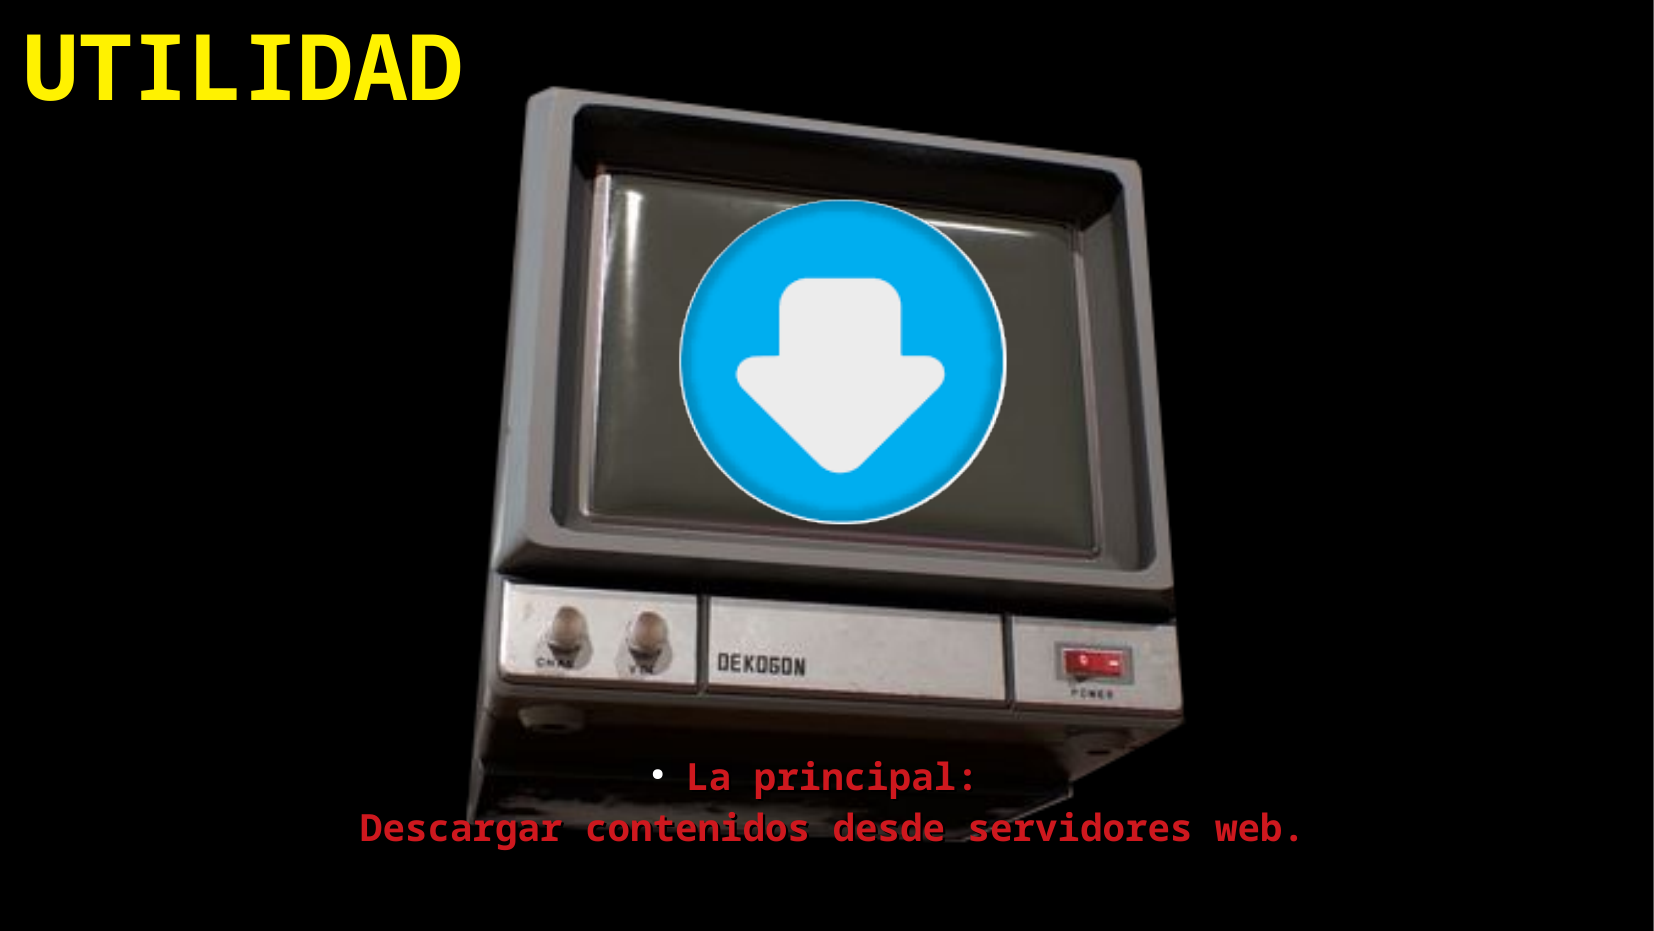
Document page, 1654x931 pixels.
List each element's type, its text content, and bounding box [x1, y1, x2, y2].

title UTILIDAD [23, 4, 1589, 127]
picture [0, 0, 1654, 931]
text_box La principal: Descargar contenidos desde servidores web. [70, 531, 1560, 931]
